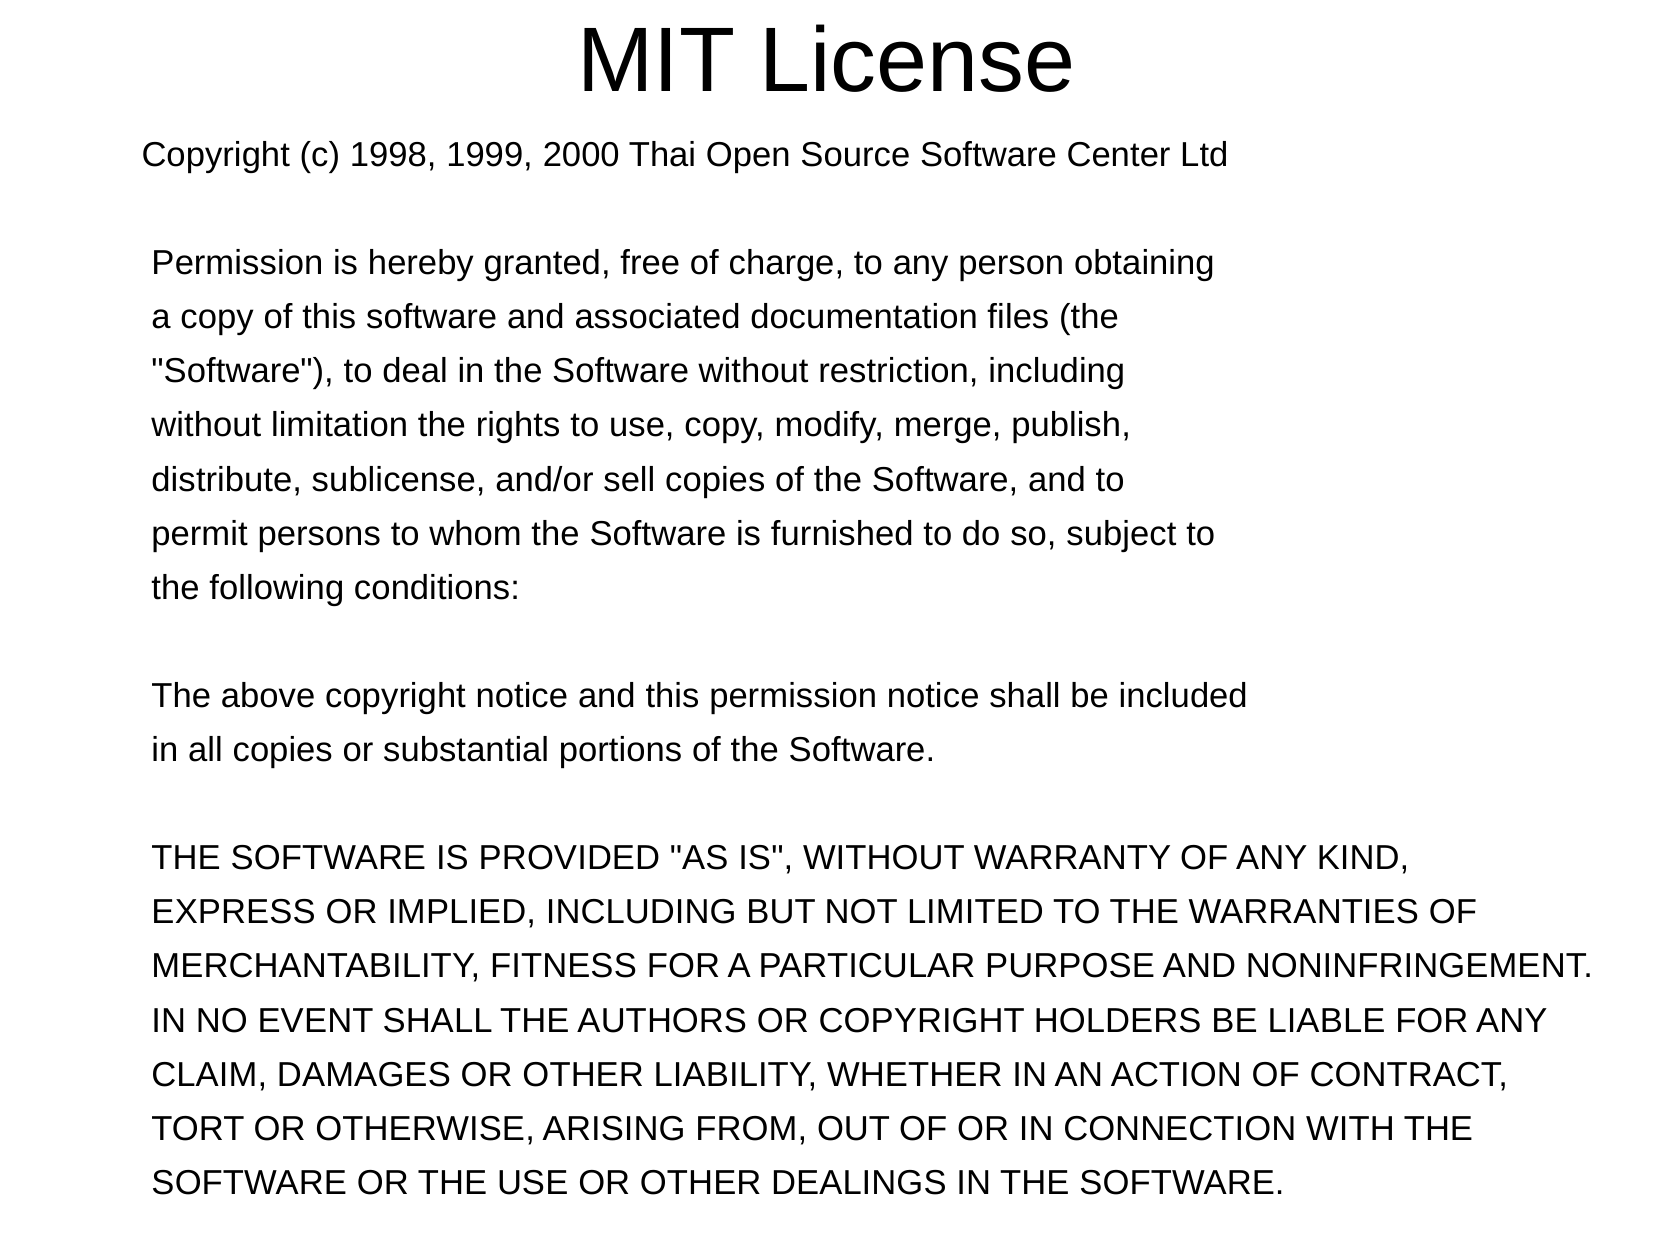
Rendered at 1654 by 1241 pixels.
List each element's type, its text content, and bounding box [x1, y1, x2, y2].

title MIT License [82, 13, 1571, 106]
list Copyright (c) 1998, 1999, 2000 Thai Open Source Software Center Ltd Permission is hereby granted, free of charge, to any person obtaining a copy of this software and associated documentation files (the "Software"), to deal in the Software without restriction, including without limitation the rights to use, copy, modify, merge, publish, distribute, sublicense, and/or sell copies of the Software, and to permit persons to whom the Software is furnished to do so, subject to the following conditions: The above copyright notice and this permission notice shall be included in all copies or substantial portions of the Software. THE SOFTWARE IS PROVIDED "AS IS", WITHOUT WARRANTY OF ANY KIND, EXPRESS OR IMPLIED, INCLUDING BUT NOT LIMITED TO THE WARRANTIES OF MERCHANTABILITY, FITNESS FOR A PARTICULAR PURPOSE AND NONINFRINGEMENT. IN NO EVENT SHALL THE AUTHORS OR COPYRIGHT HOLDERS BE LIABLE FOR ANY CLAIM, DAMAGES OR OTHER LIABILITY, WHETHER IN AN ACTION OF CONTRACT, TORT OR OTHERWISE, ARISING FROM, OUT OF OR IN CONNECTION WITH THE SOFTWARE OR THE USE OR OTHER DEALINGS IN THE SOFTWARE. [141, 135, 1630, 1216]
